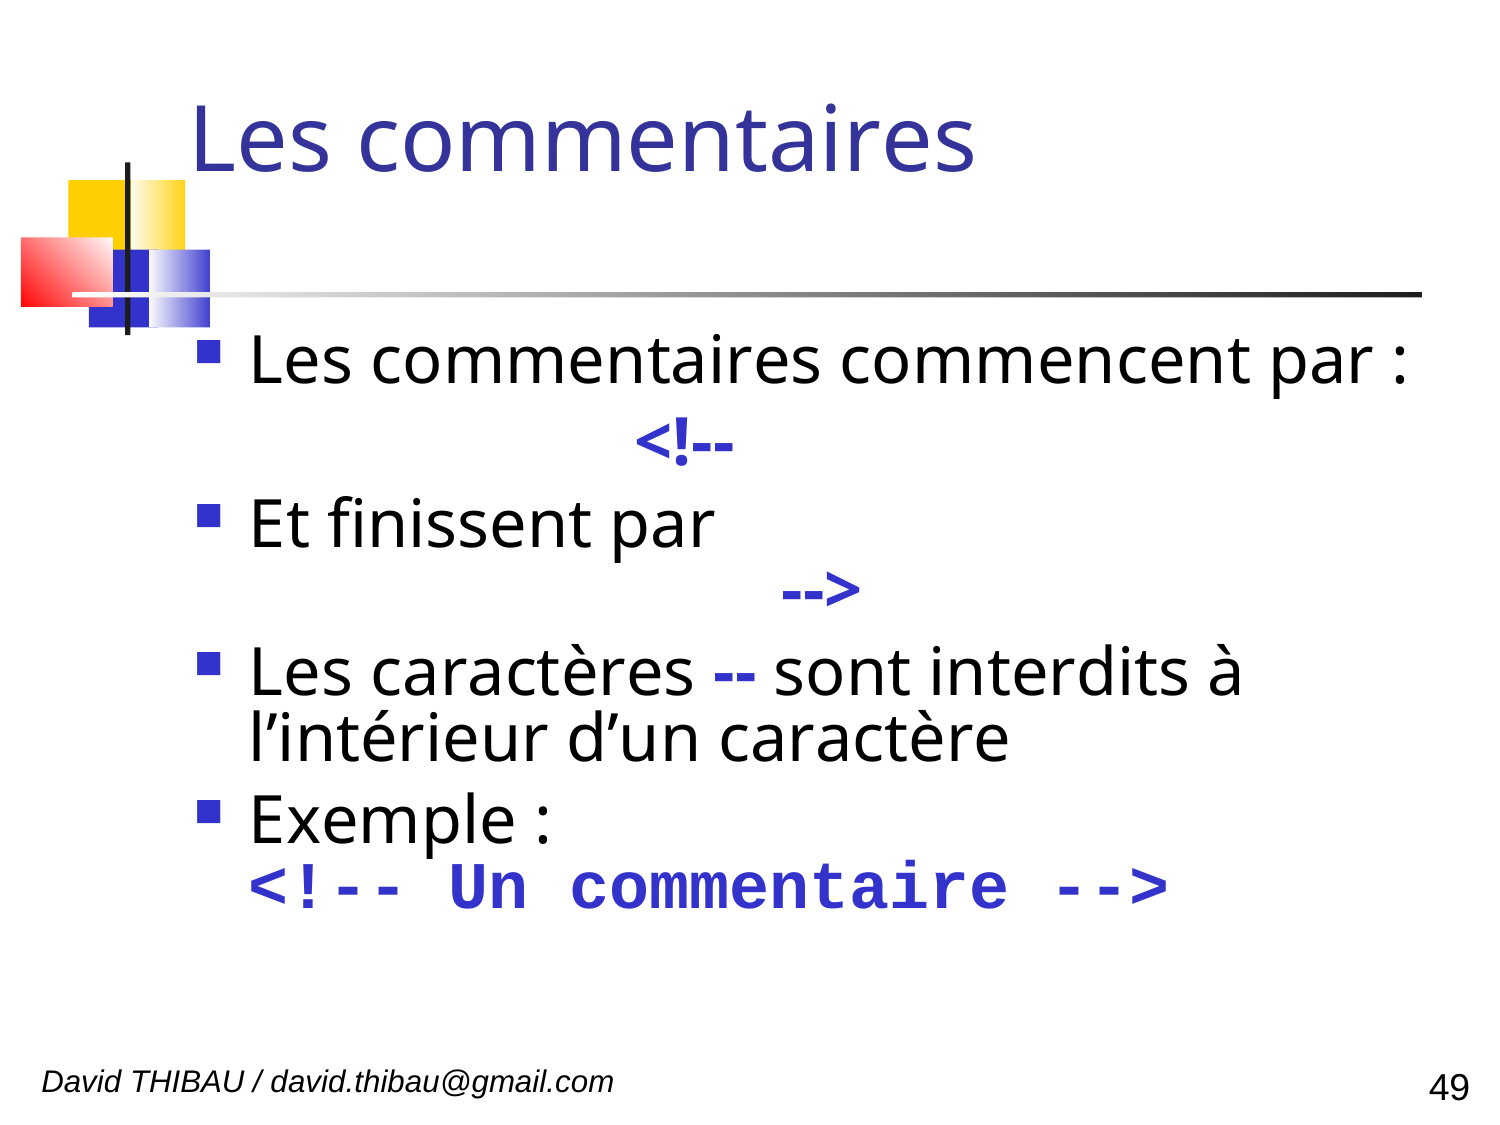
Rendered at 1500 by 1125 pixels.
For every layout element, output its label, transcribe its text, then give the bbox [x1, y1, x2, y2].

title Les commentaires [188, 13, 1467, 275]
list Les commentaires commencent par : <!-- Et finissent par --> Les caractères -- sont interdits à l’intérieur d’un caractère Exemple : <!-- Un commentaire --> [193, 330, 1469, 1047]
